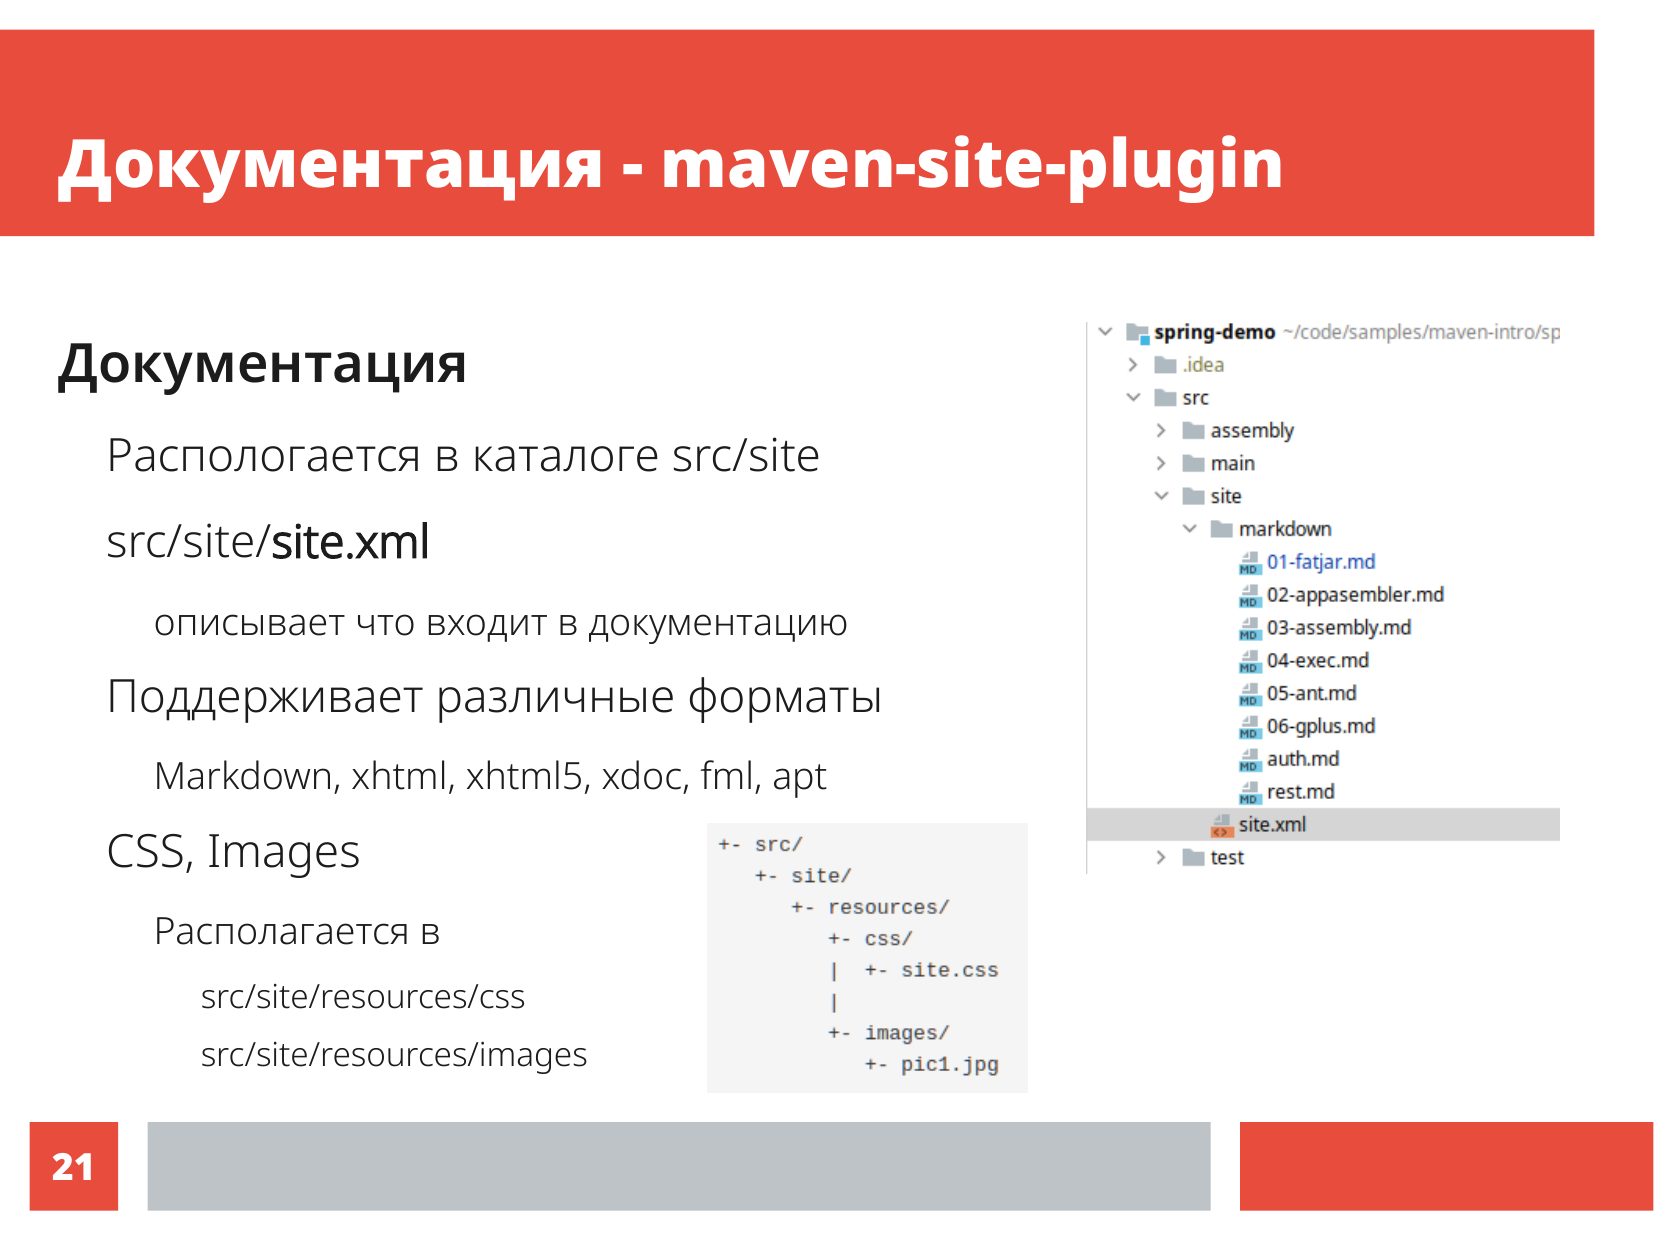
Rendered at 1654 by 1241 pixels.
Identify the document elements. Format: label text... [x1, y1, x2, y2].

list Документация Распологается в каталоге src/site src/site/site.xml описывает что входит в документацию Поддерживает различные форматы Markdown, xhtml, xhtml5, xdoc, fml, apt CSS, Images Располагается в src/site/resources/css src/site/resources/images [59, 324, 1087, 1093]
title Документация - maven-site-plugin [59, 59, 1595, 207]
picture [707, 823, 1028, 1093]
picture [1086, 322, 1560, 875]
